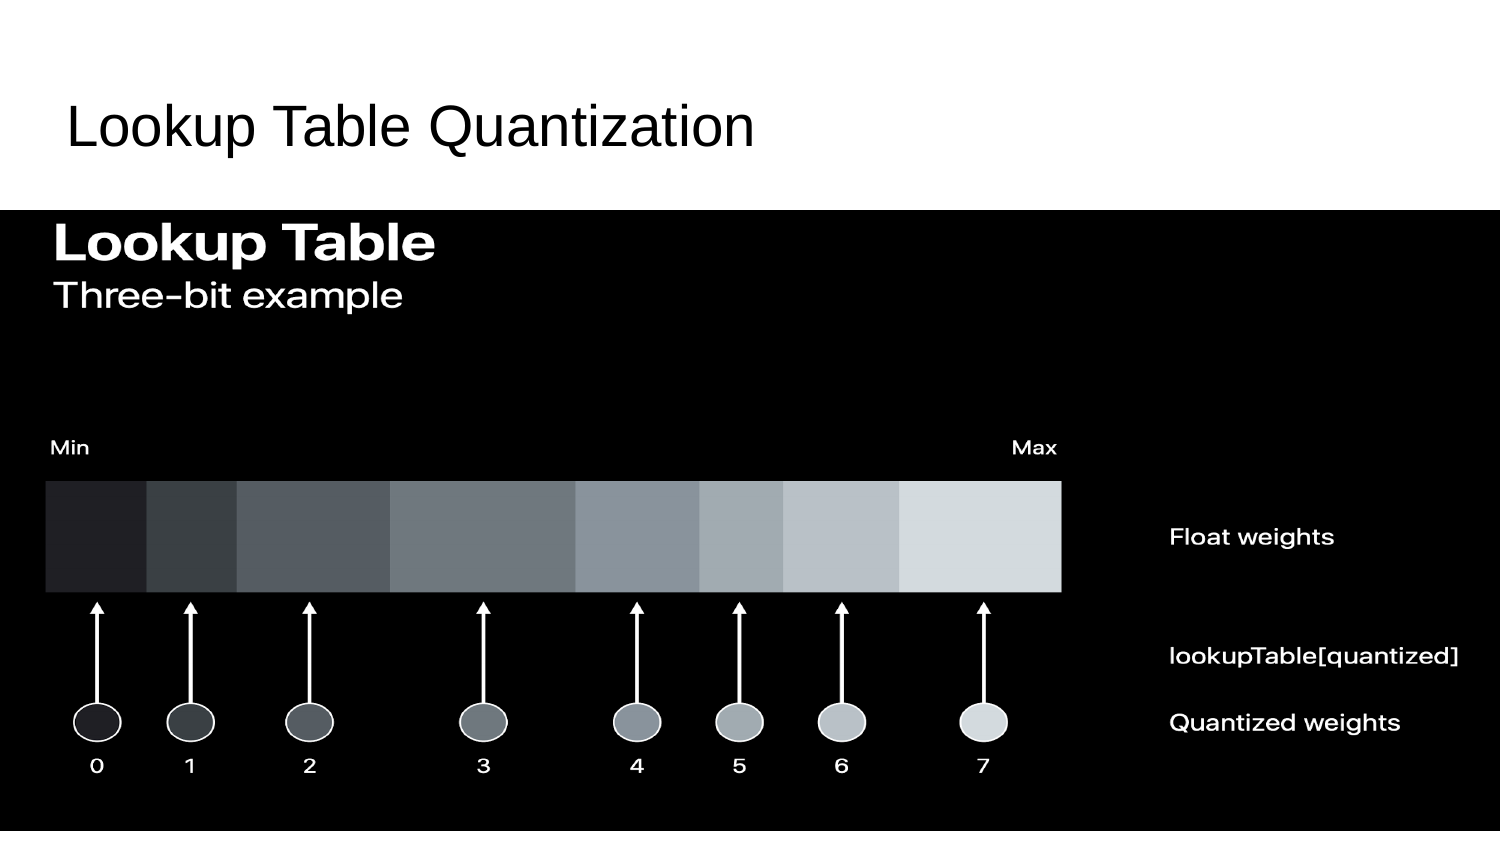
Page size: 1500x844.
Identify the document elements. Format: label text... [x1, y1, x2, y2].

title Lookup Table Quantization [51, 72, 1449, 167]
picture [0, 210, 1500, 831]
